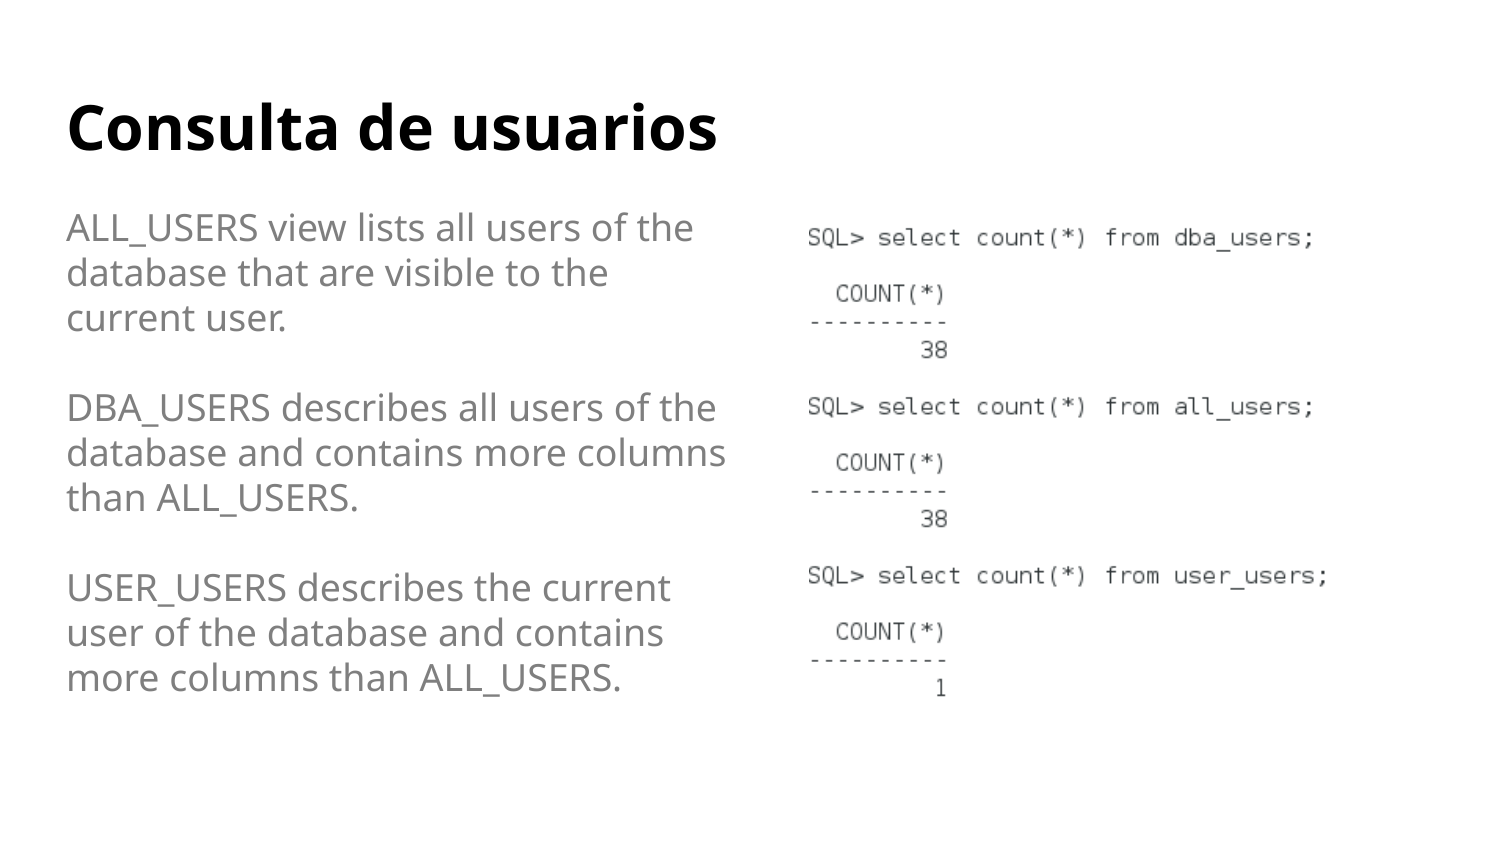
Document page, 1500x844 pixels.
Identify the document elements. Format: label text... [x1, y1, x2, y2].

list ALL_USERS view lists all users of the database that are visible to the current user. DBA_USERS describes all users of the database and contains more columns than ALL_USERS. USER_USERS describes the current user of the database and contains more columns than ALL_USERS. [51, 189, 762, 750]
title Consulta de usuarios [51, 72, 1449, 176]
picture [809, 205, 1342, 712]
